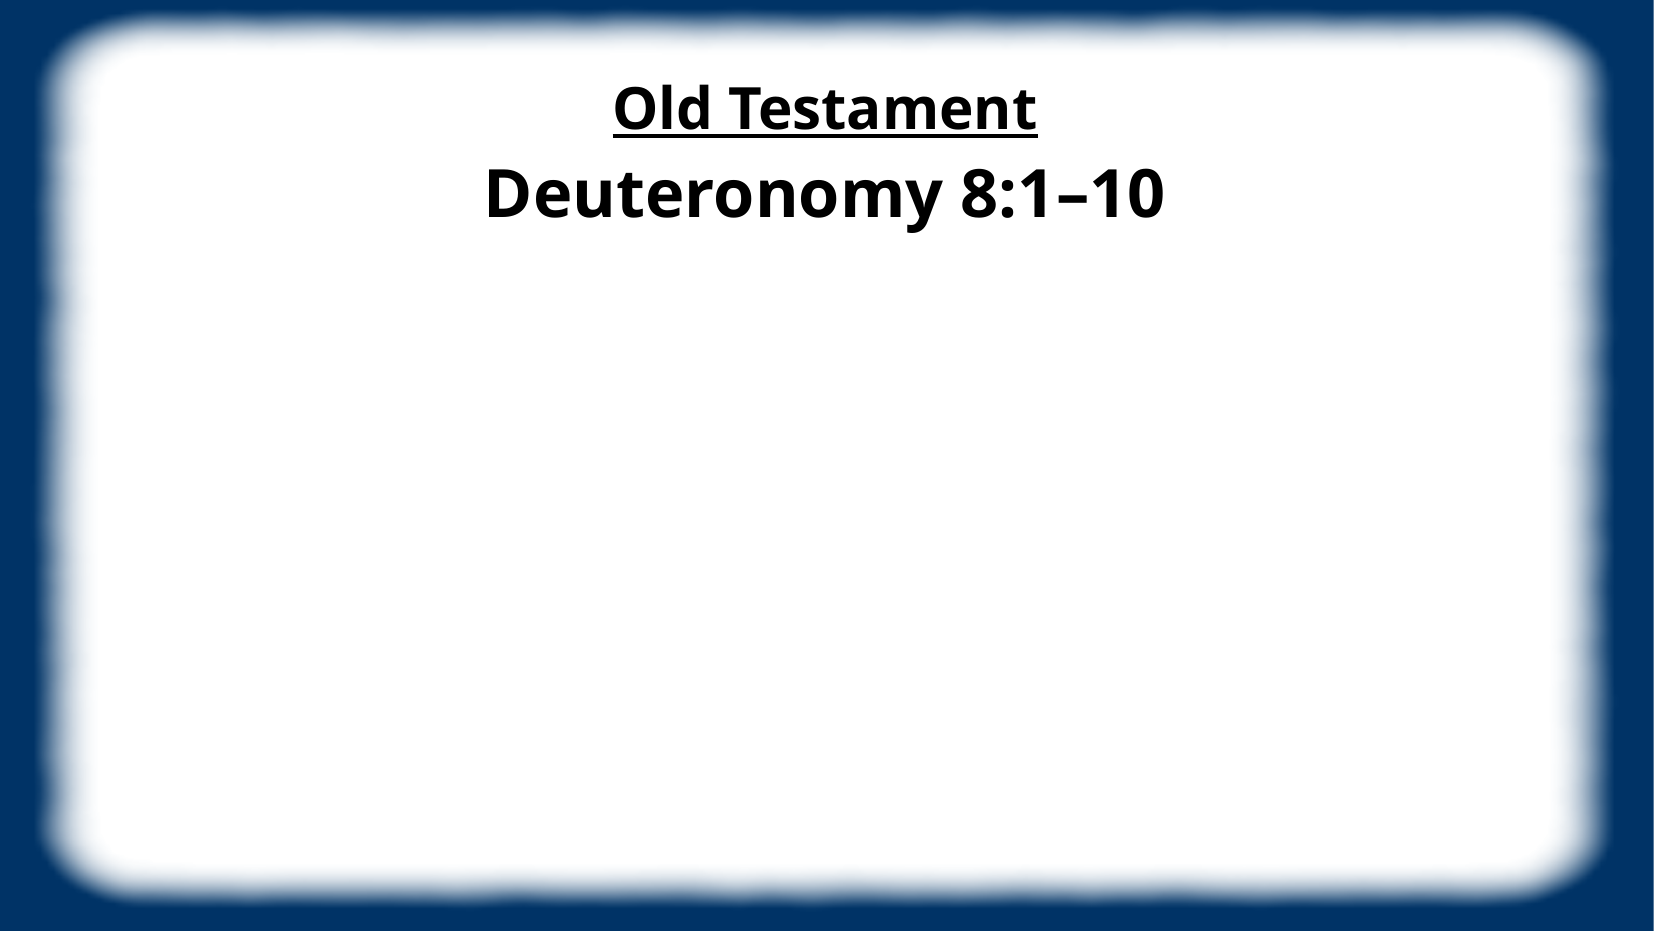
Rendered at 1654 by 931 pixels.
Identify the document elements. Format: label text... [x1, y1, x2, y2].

text_box Old Testament Deuteronomy 8:1–10 [105, 60, 1546, 241]
picture [0, 0, 1654, 931]
